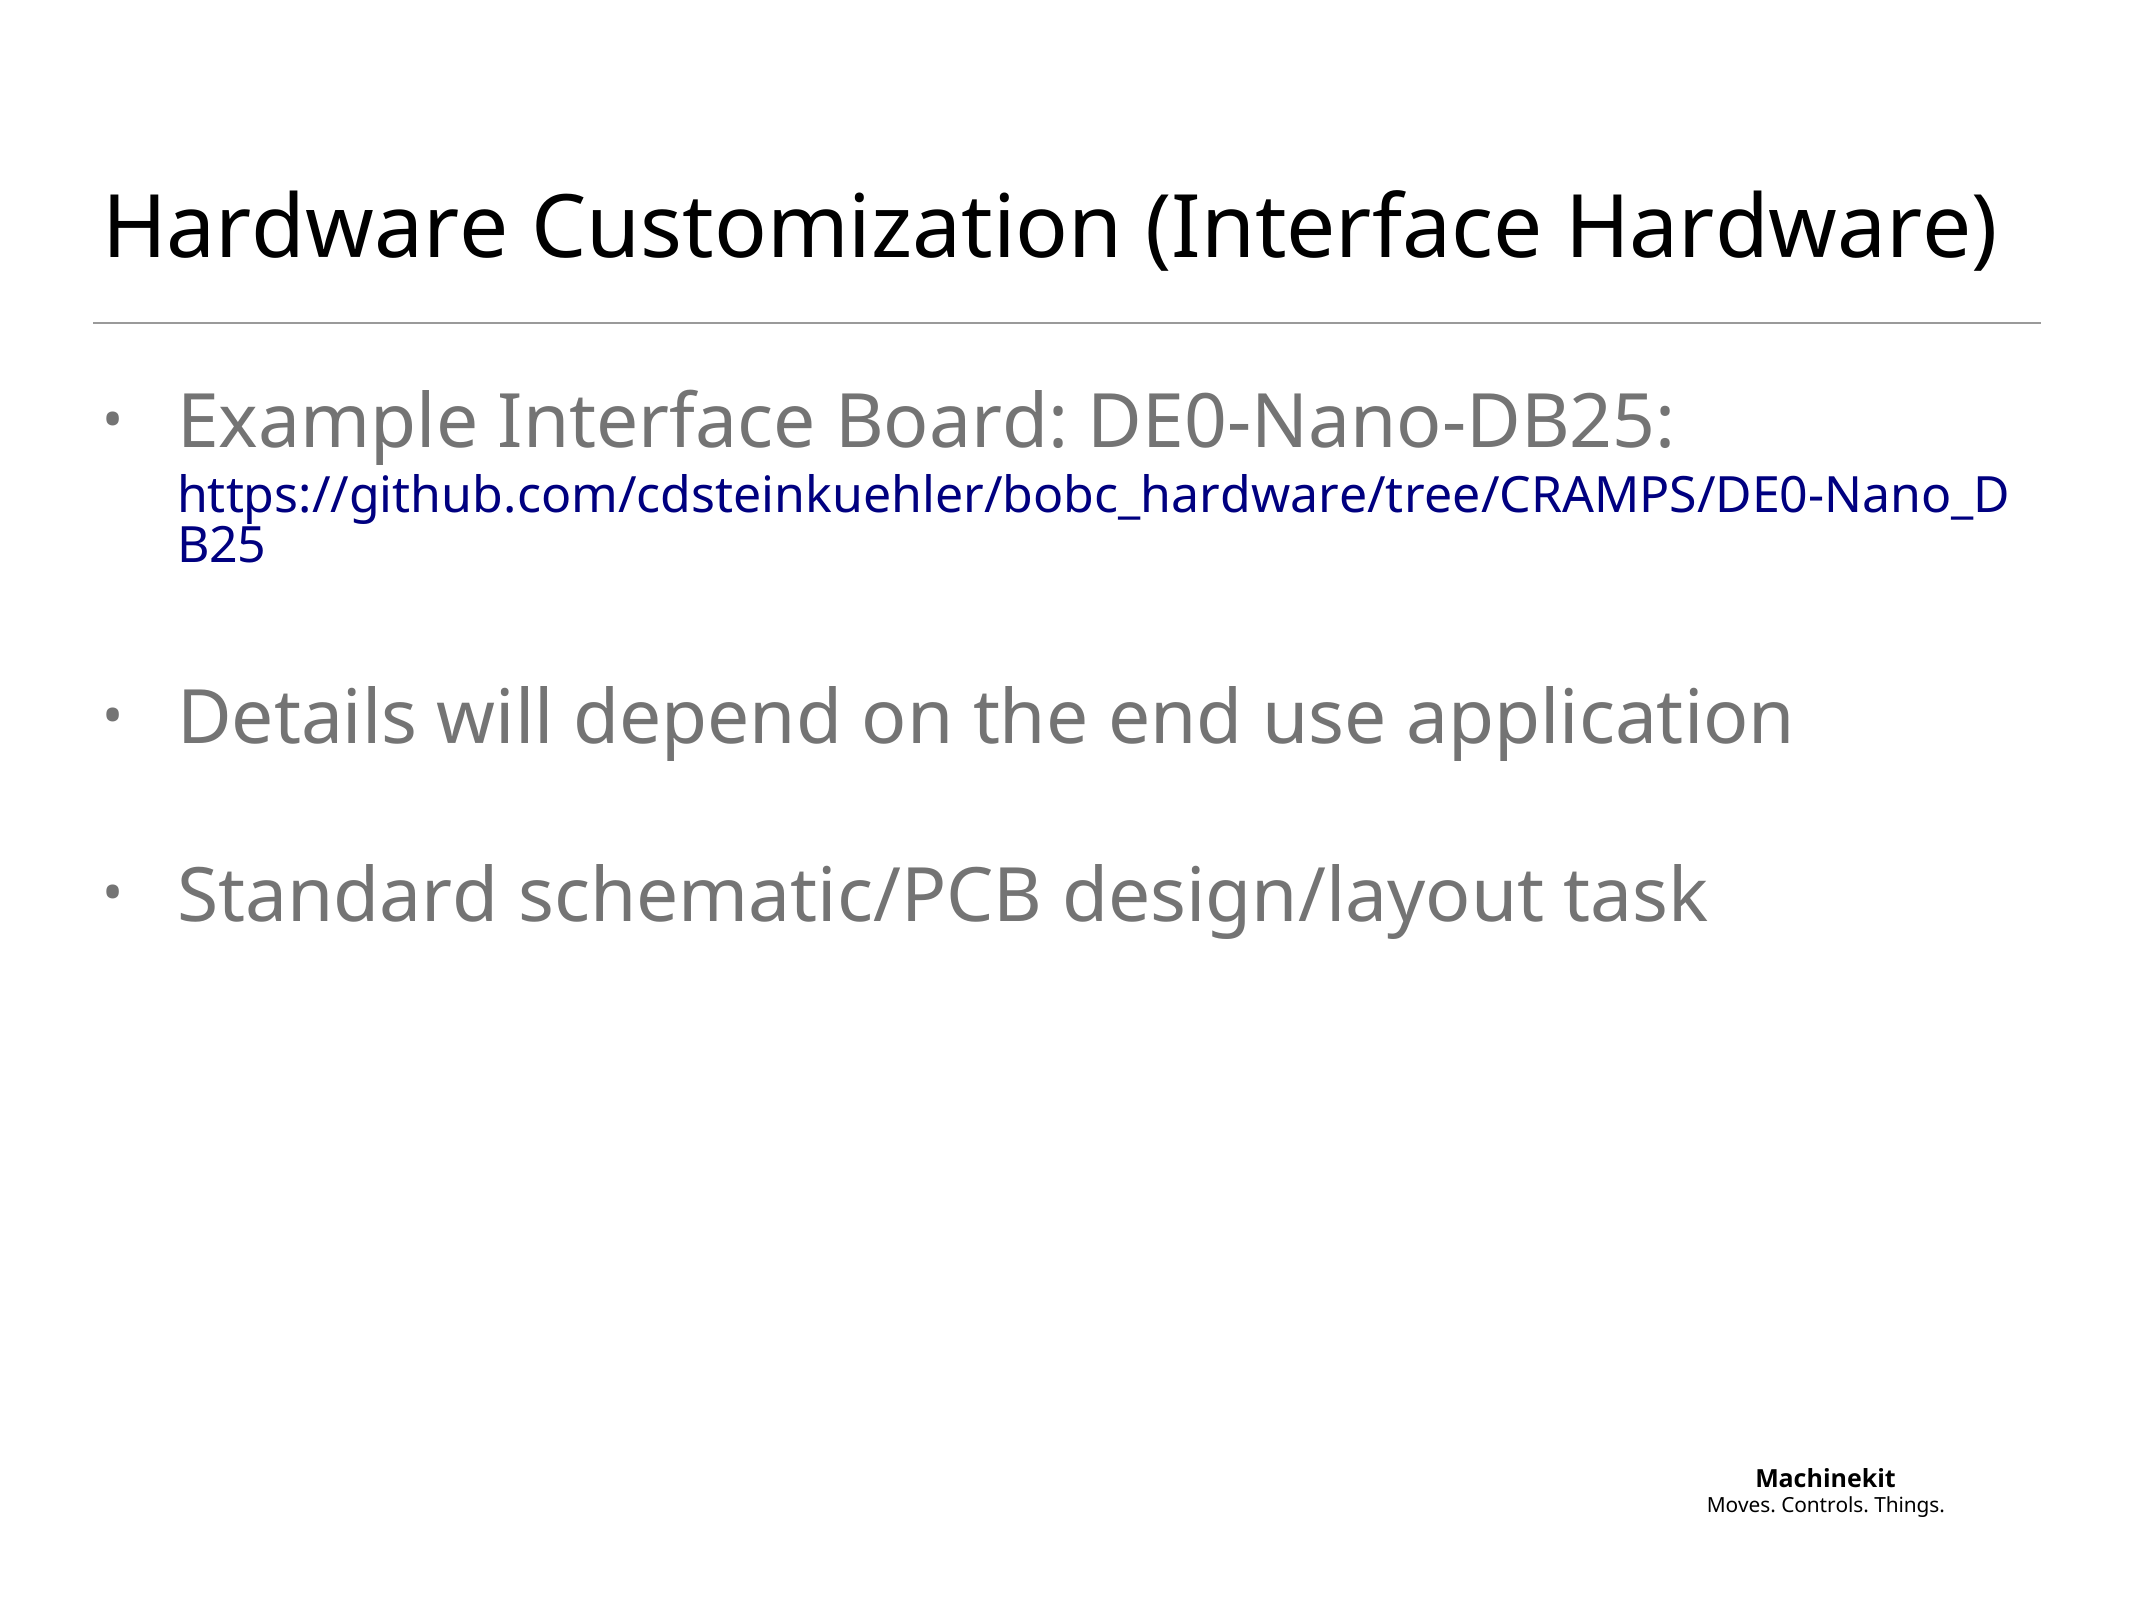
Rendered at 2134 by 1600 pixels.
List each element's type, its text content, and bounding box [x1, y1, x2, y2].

title Hardware Customization (Interface Hardware) [93, 54, 2040, 284]
list Example Interface Board: DE0-Nano-DB25: https://github.com/cdsteinkuehler/bobc_hardware/tree/CRAMPS/DE0-Nano_DB25 Details will depend on the end use application Standard schematic/PCB design/layout task [93, 364, 2040, 1459]
